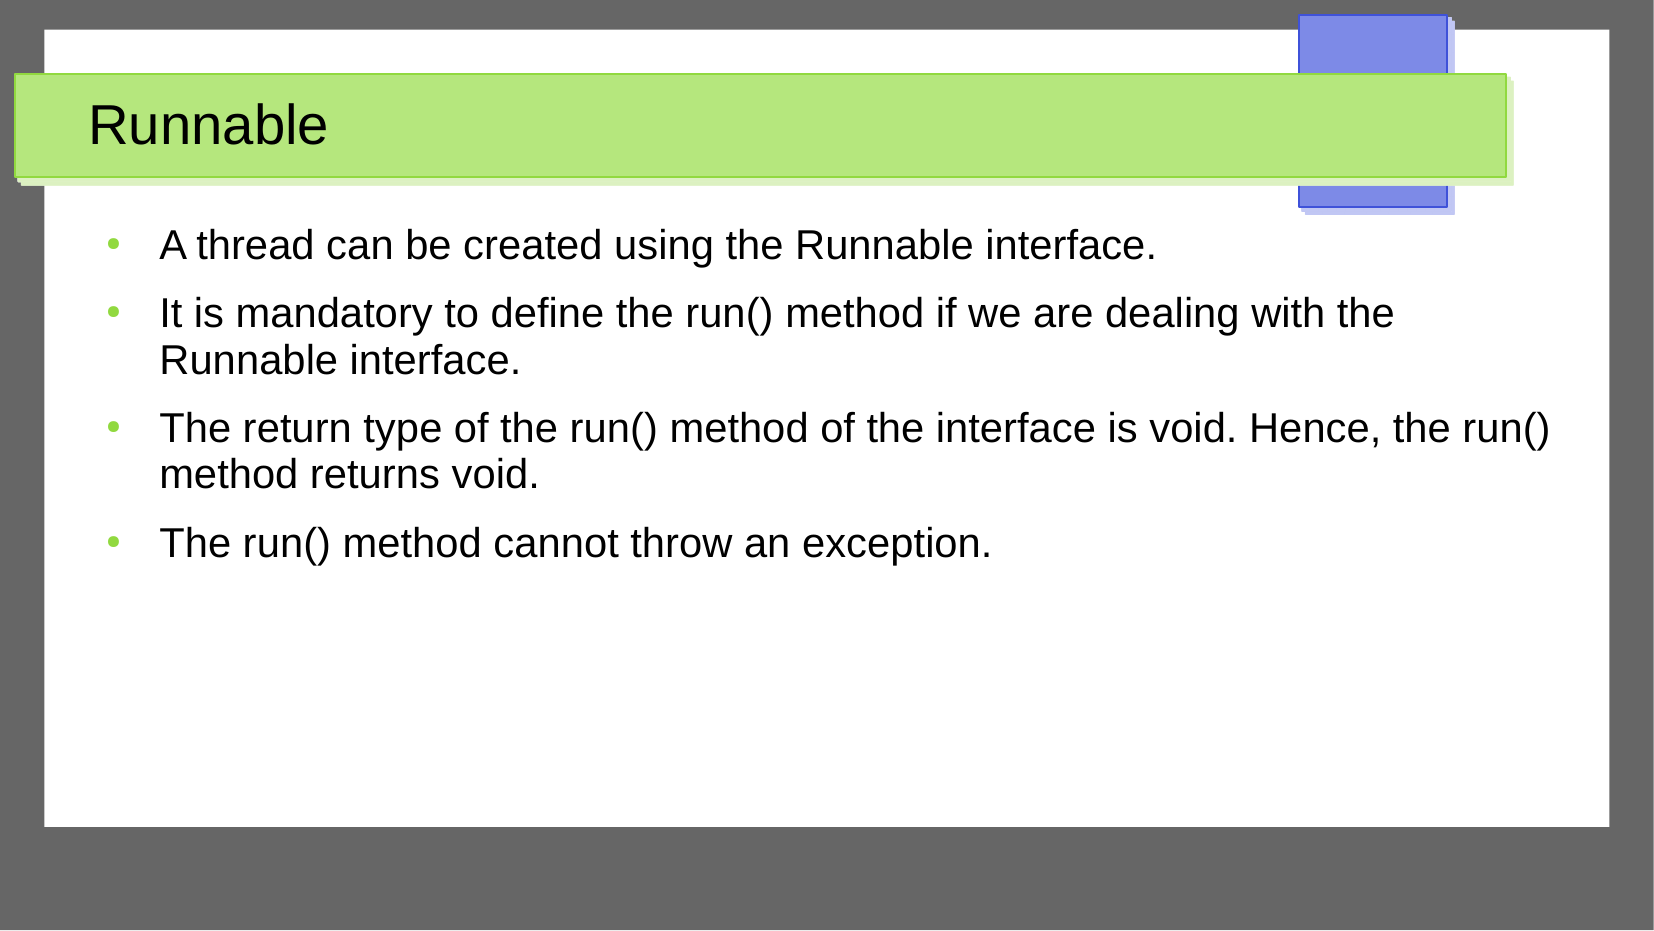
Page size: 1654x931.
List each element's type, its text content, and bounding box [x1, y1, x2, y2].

title Runnable [88, 73, 1506, 178]
list A thread can be created using the Runnable interface. It is mandatory to define the run() method if we are dealing with the Runnable interface. The return type of the run() method of the interface is void. Hence, the run() method returns void. The run() method cannot throw an exception. [88, 221, 1565, 813]
